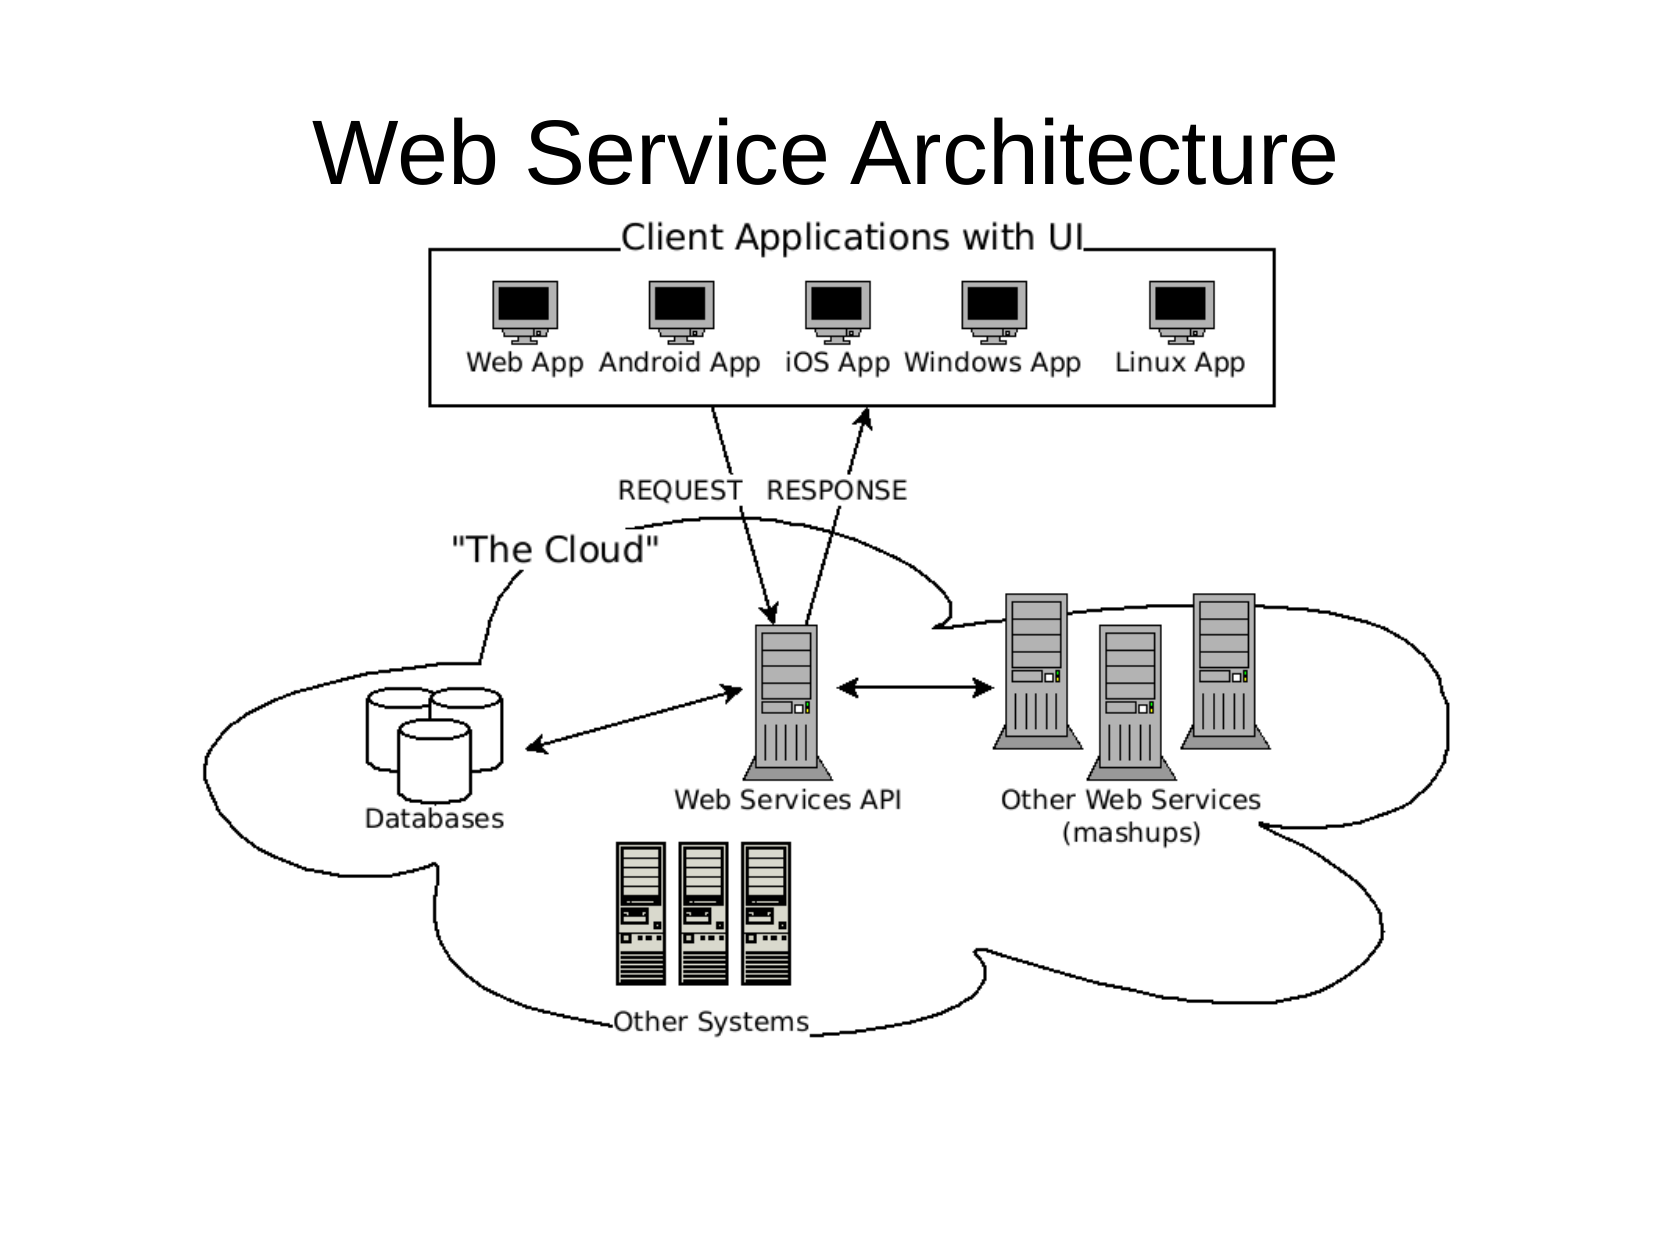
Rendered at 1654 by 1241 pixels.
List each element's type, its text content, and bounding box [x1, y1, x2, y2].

picture [180, 217, 1495, 1064]
title Web Service Architecture [82, 49, 1571, 257]
